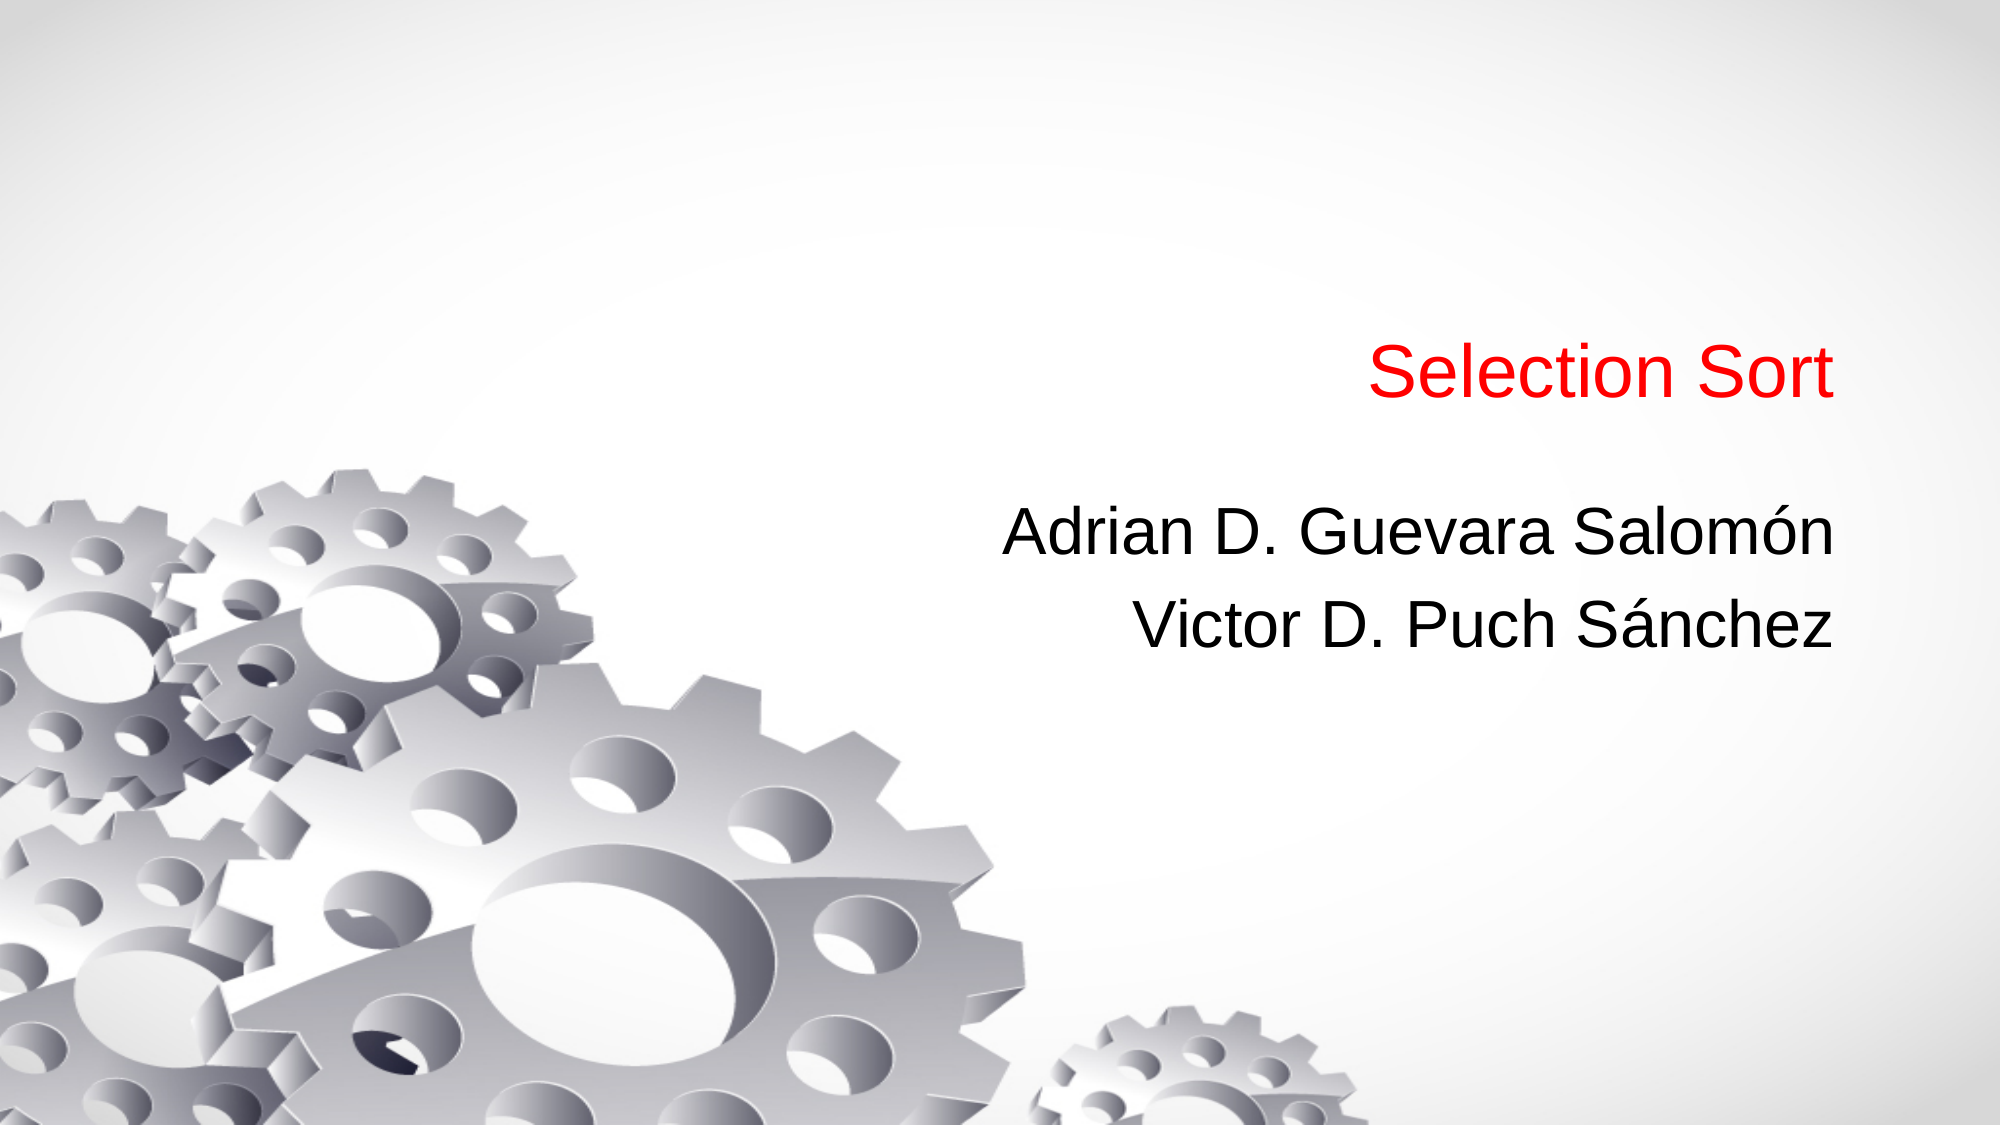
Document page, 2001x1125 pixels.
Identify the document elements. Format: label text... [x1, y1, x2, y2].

title Selection Sort [338, 279, 1850, 457]
picture [0, 0, 2000, 1125]
subtitle Adrian D. Guevara Salomón Victor D. Puch Sánchez [338, 480, 1851, 768]
